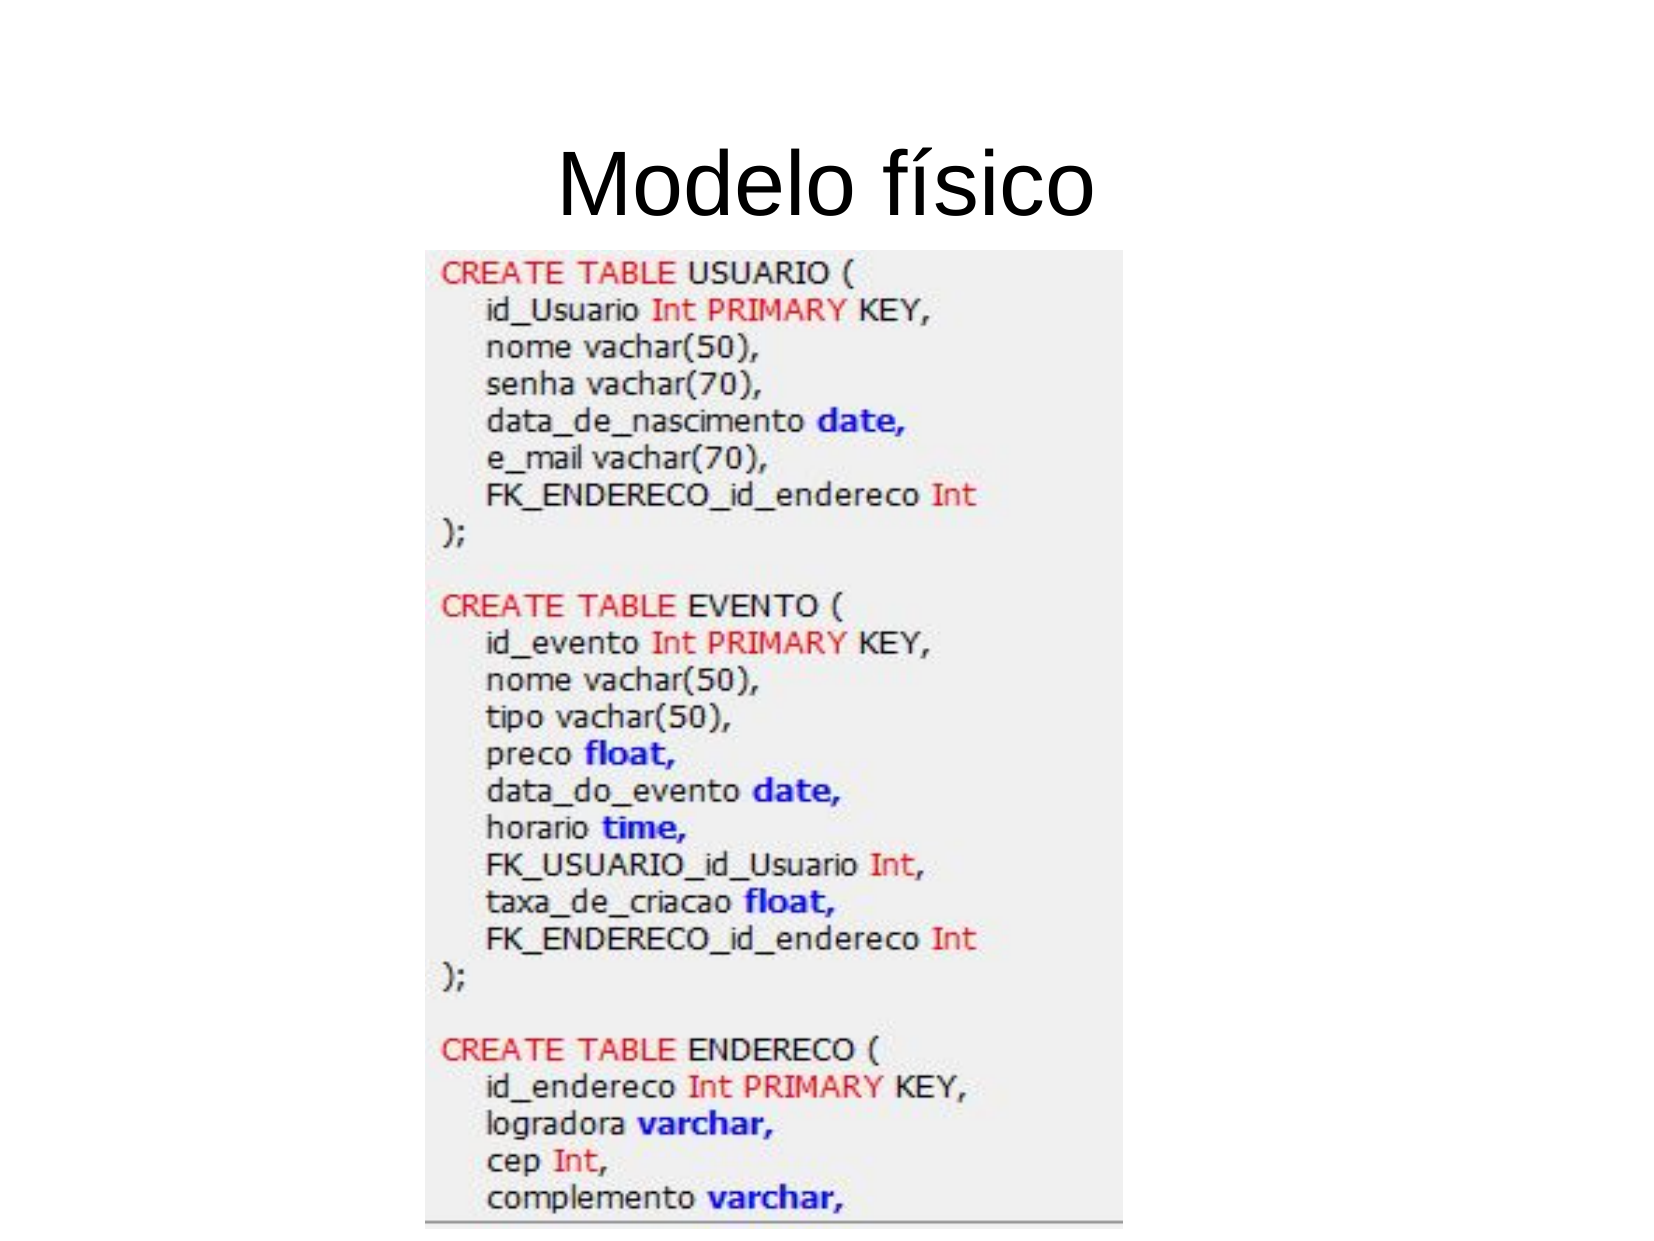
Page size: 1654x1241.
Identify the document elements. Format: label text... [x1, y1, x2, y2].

picture [425, 250, 1123, 1229]
title Modelo físico [82, 49, 1571, 1241]
